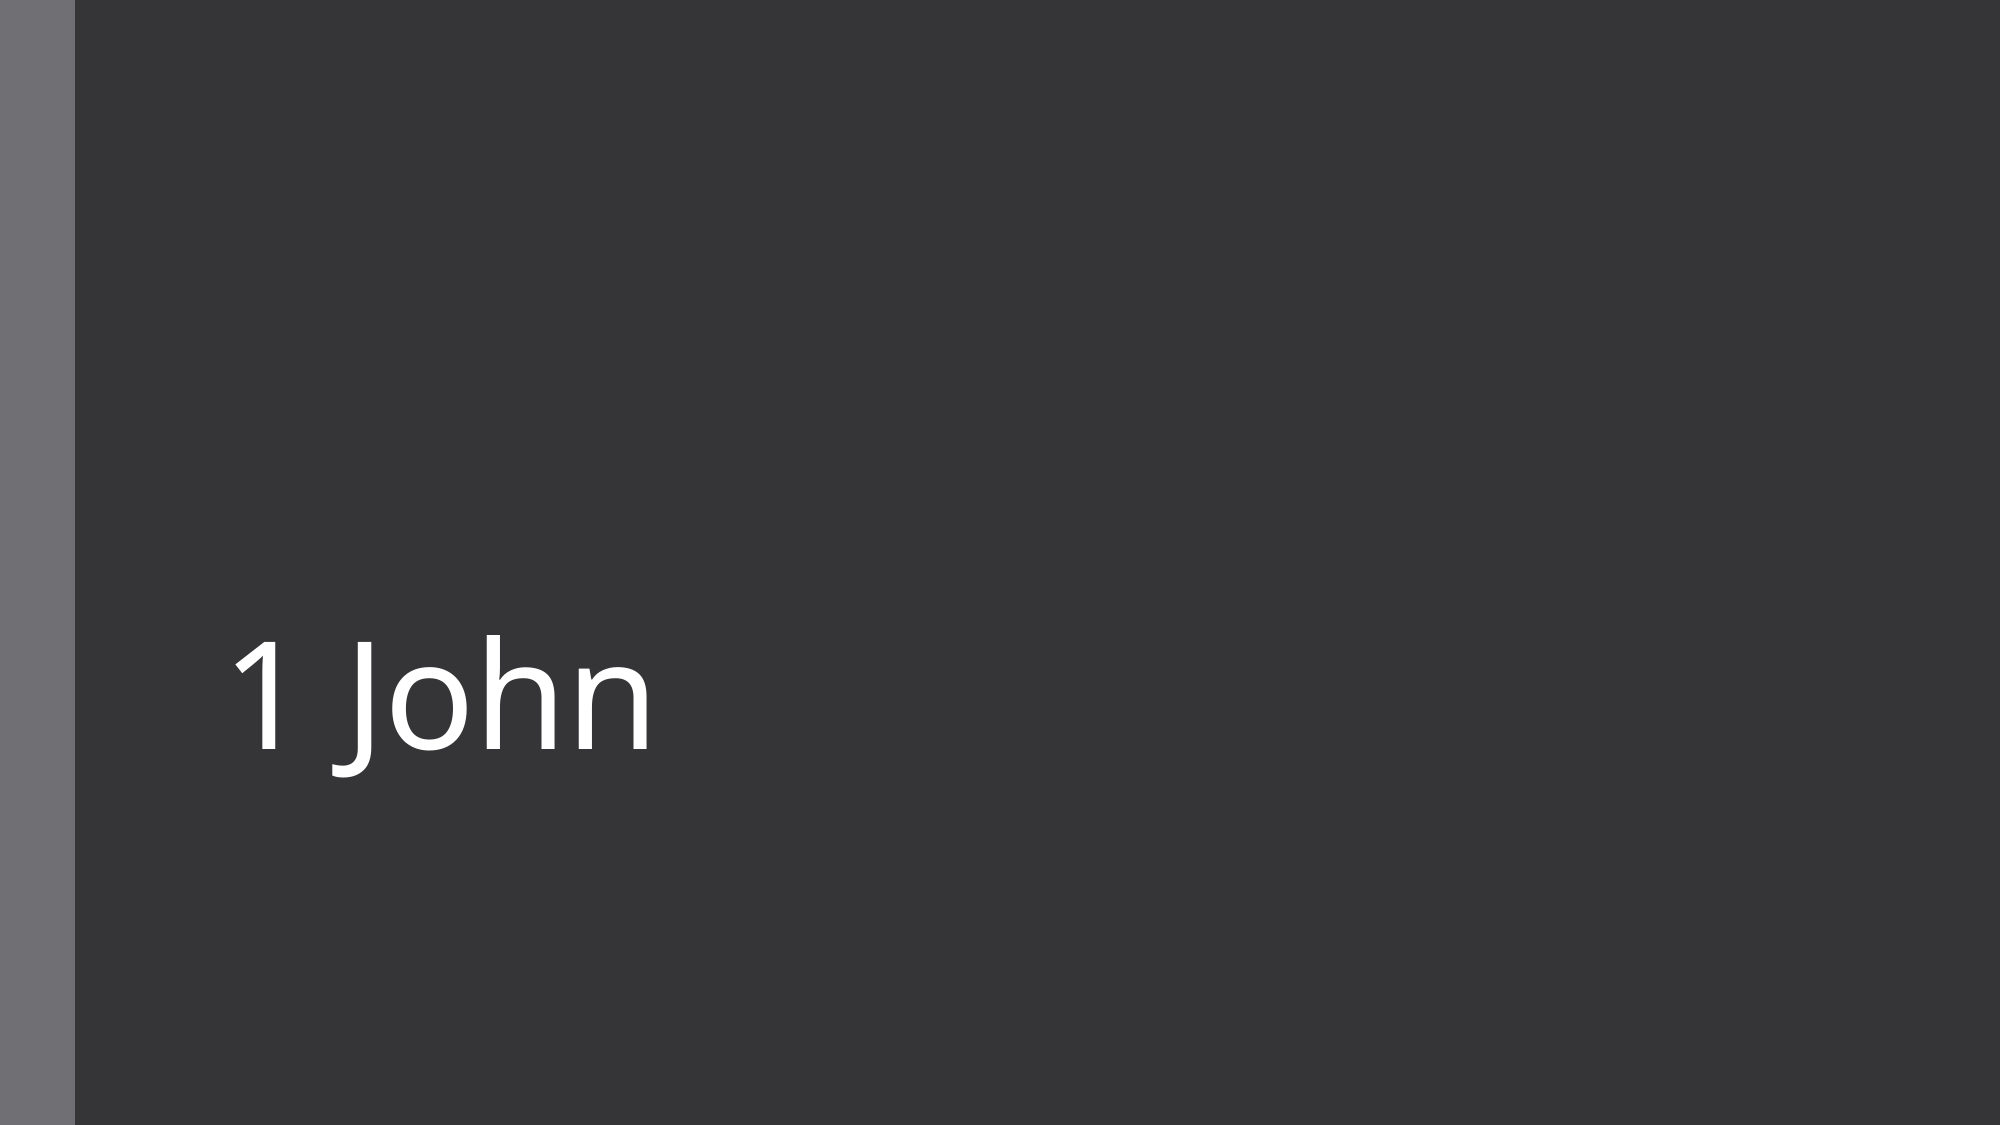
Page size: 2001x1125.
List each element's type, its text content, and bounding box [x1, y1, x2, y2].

title 1 John [206, 124, 1752, 788]
